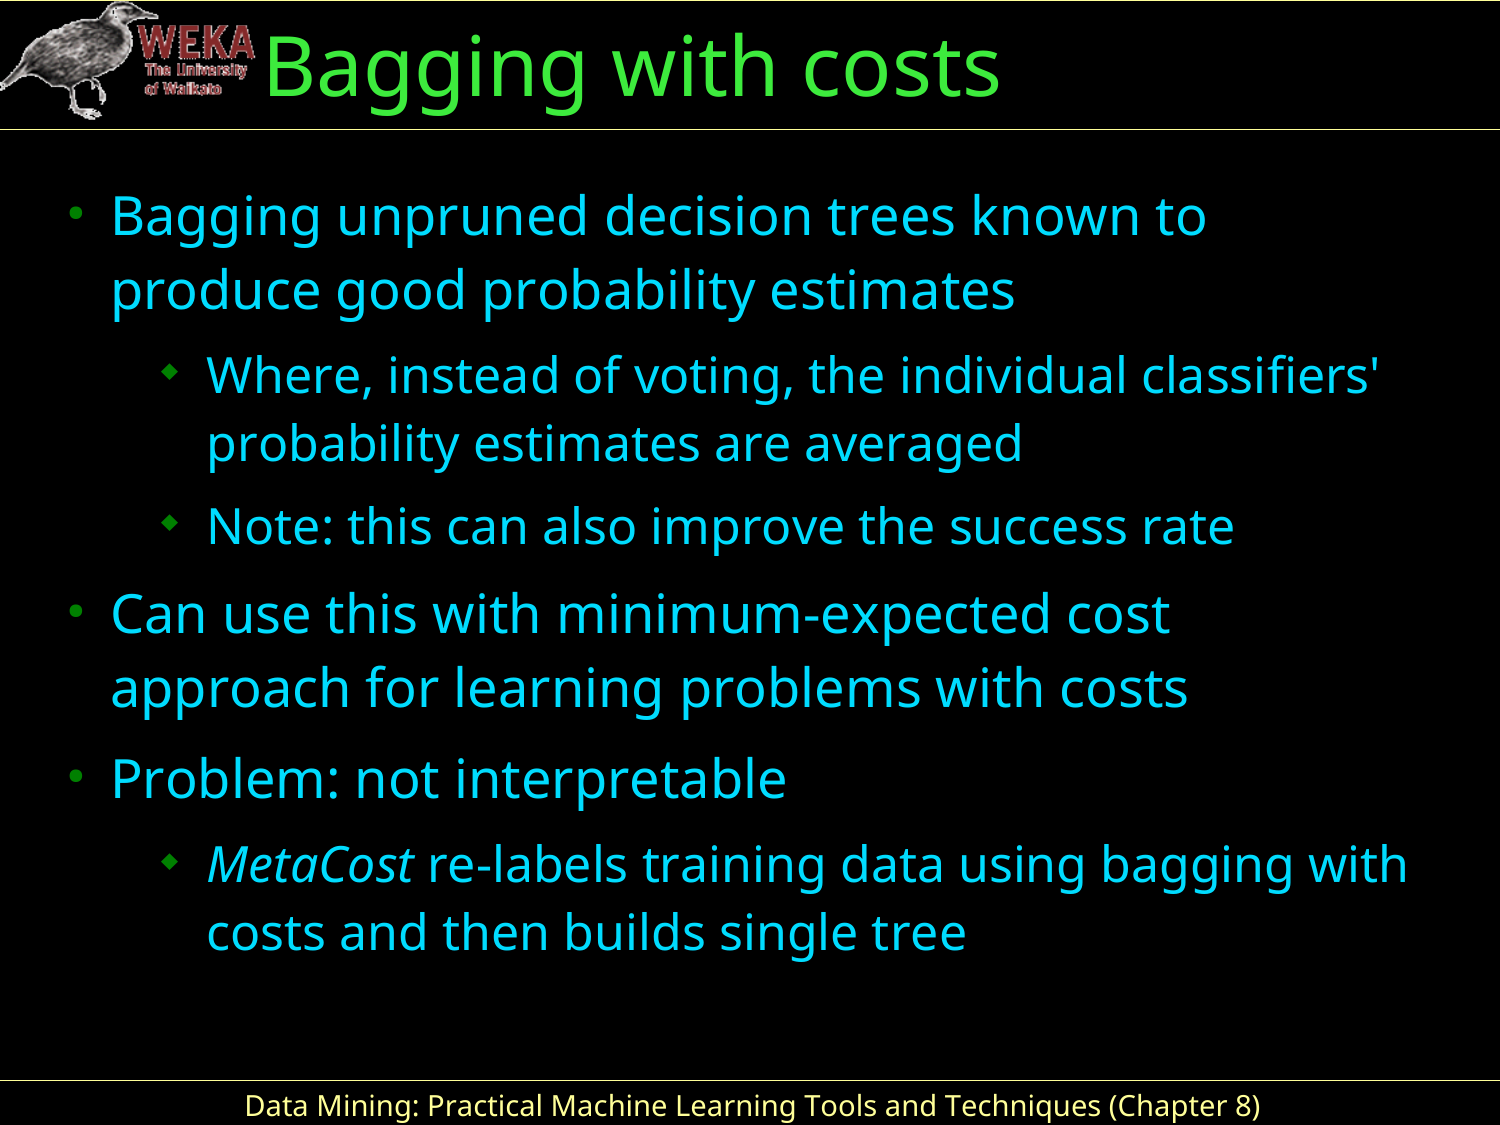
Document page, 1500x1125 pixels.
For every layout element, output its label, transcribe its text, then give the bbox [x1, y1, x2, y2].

list Bagging unpruned decision trees known to produce good probability estimates Where, instead of voting, the individual classifiers' probability estimates are averaged Note: this can also improve the success rate Can use this with minimum-expected cost approach for learning problems with costs Problem: not interpretable MetaCost re-labels training data using bagging with costs and then builds single tree [67, 177, 1418, 1093]
picture [0, 1, 263, 129]
title Bagging with costs [263, 0, 1500, 159]
